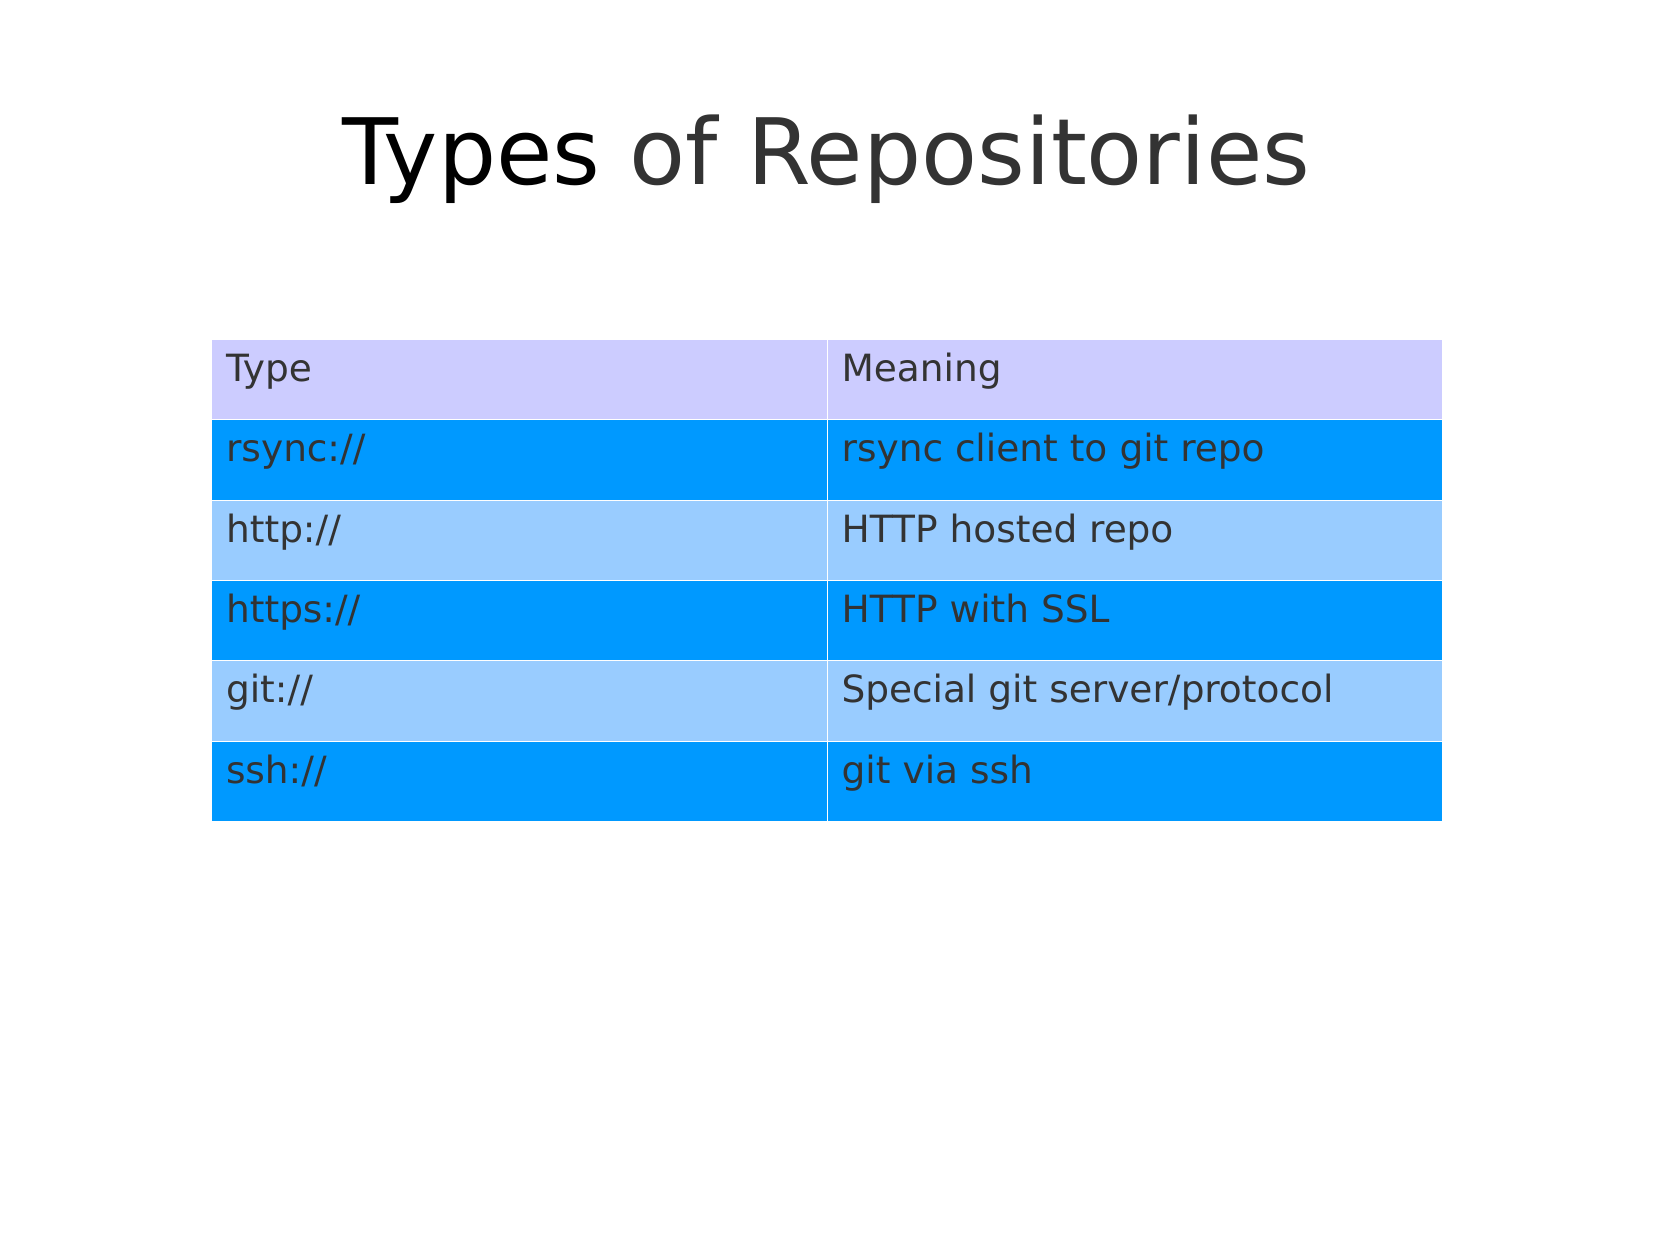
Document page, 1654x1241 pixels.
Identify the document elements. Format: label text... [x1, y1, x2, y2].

table_cell ssh:// [212, 742, 827, 821]
table_cell git:// [212, 661, 827, 741]
table_header Meaning [828, 340, 1442, 419]
table_cell HTTP with SSL [828, 581, 1442, 660]
table_cell rsync:// [212, 420, 827, 500]
table_cell rsync client to git repo [828, 420, 1442, 500]
table_cell Special git server/protocol [828, 661, 1442, 741]
table_header Type [212, 340, 827, 419]
title Types of Repositories [82, 49, 1571, 257]
table_cell git via ssh [828, 742, 1442, 821]
table_cell HTTP hosted repo [828, 501, 1442, 580]
table_cell https:// [212, 581, 827, 660]
table_cell http:// [212, 501, 827, 580]
